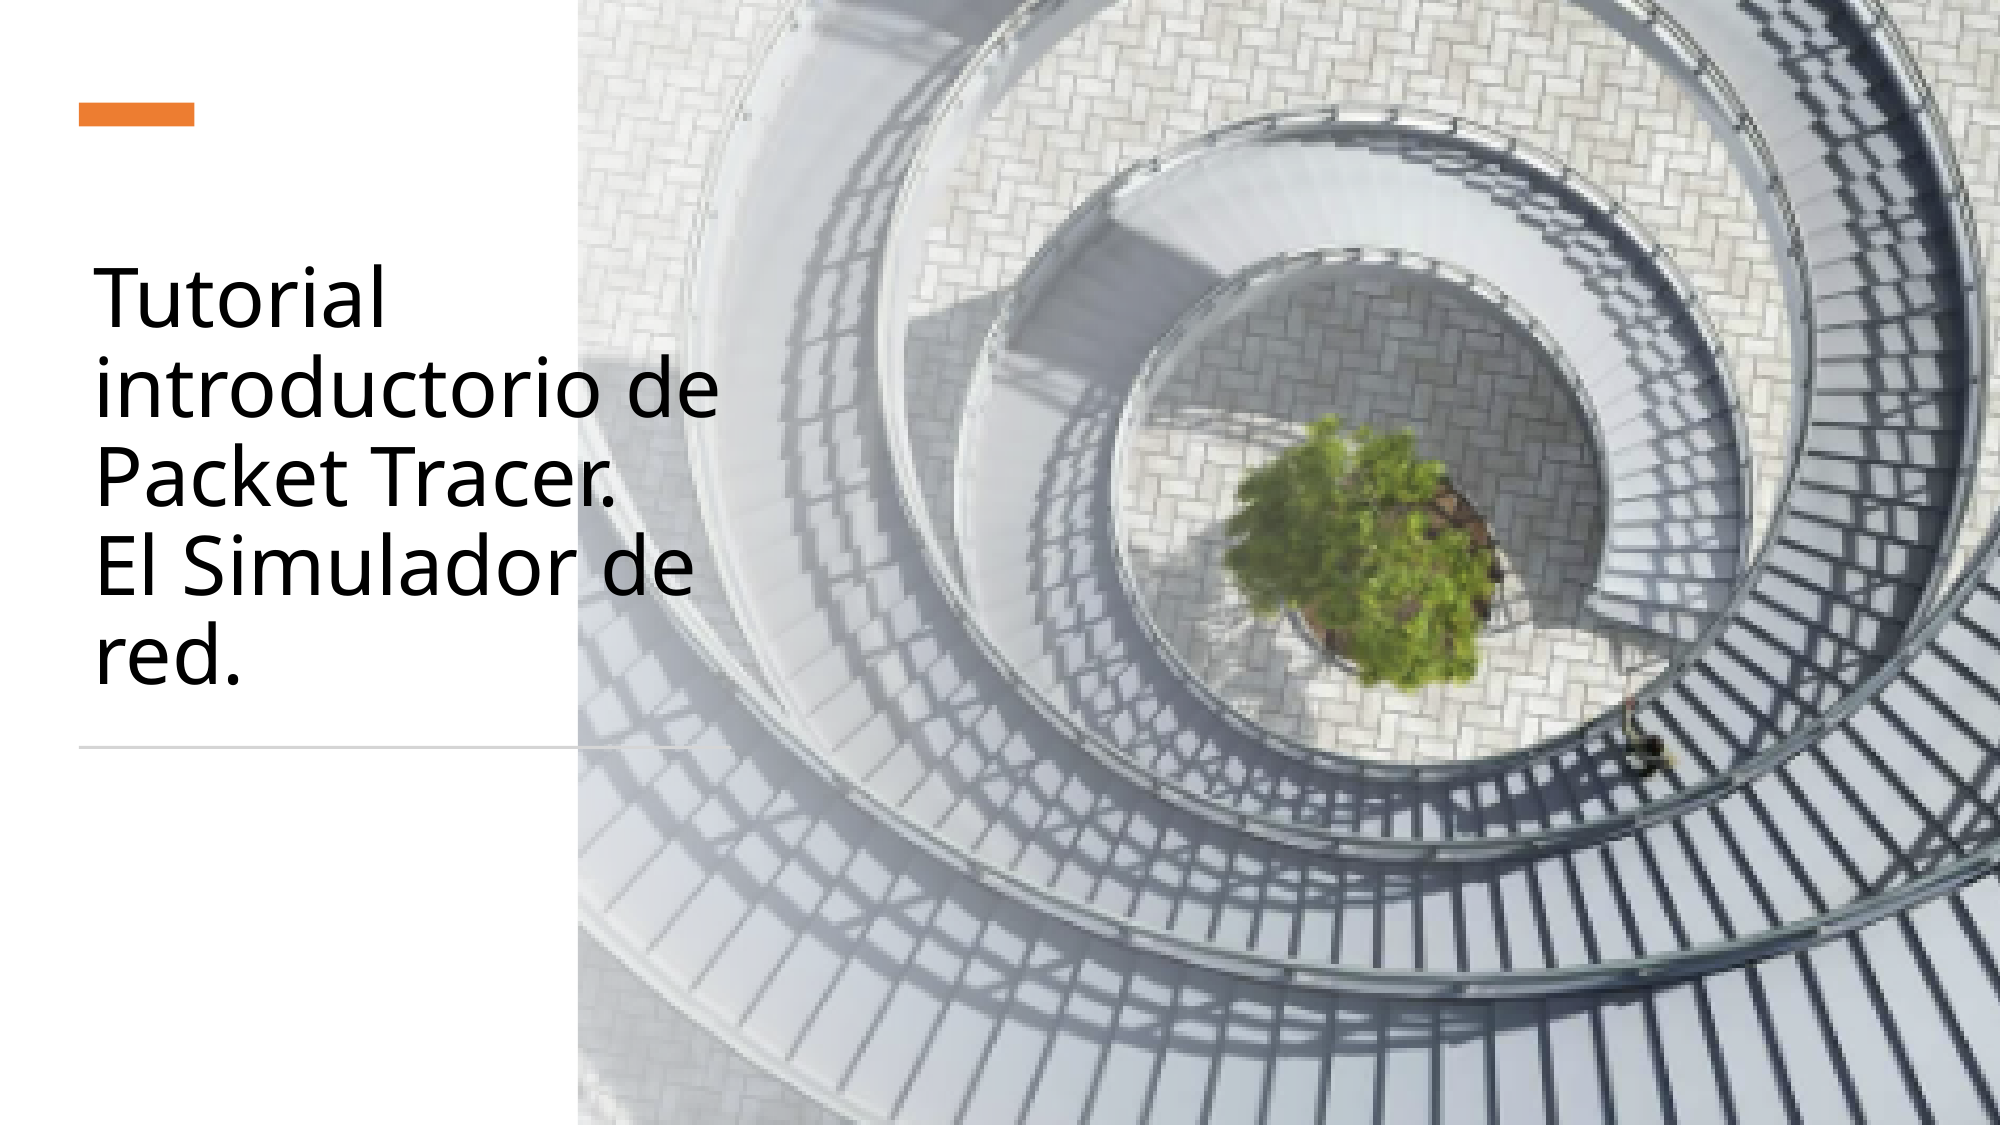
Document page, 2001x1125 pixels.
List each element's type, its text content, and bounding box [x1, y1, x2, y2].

picture [1601, 0, 2000, 1125]
title Tutorial introductorio de Packet Tracer. El Simulador de red. [78, 184, 739, 710]
text_box [0, 0, 1601, 1125]
